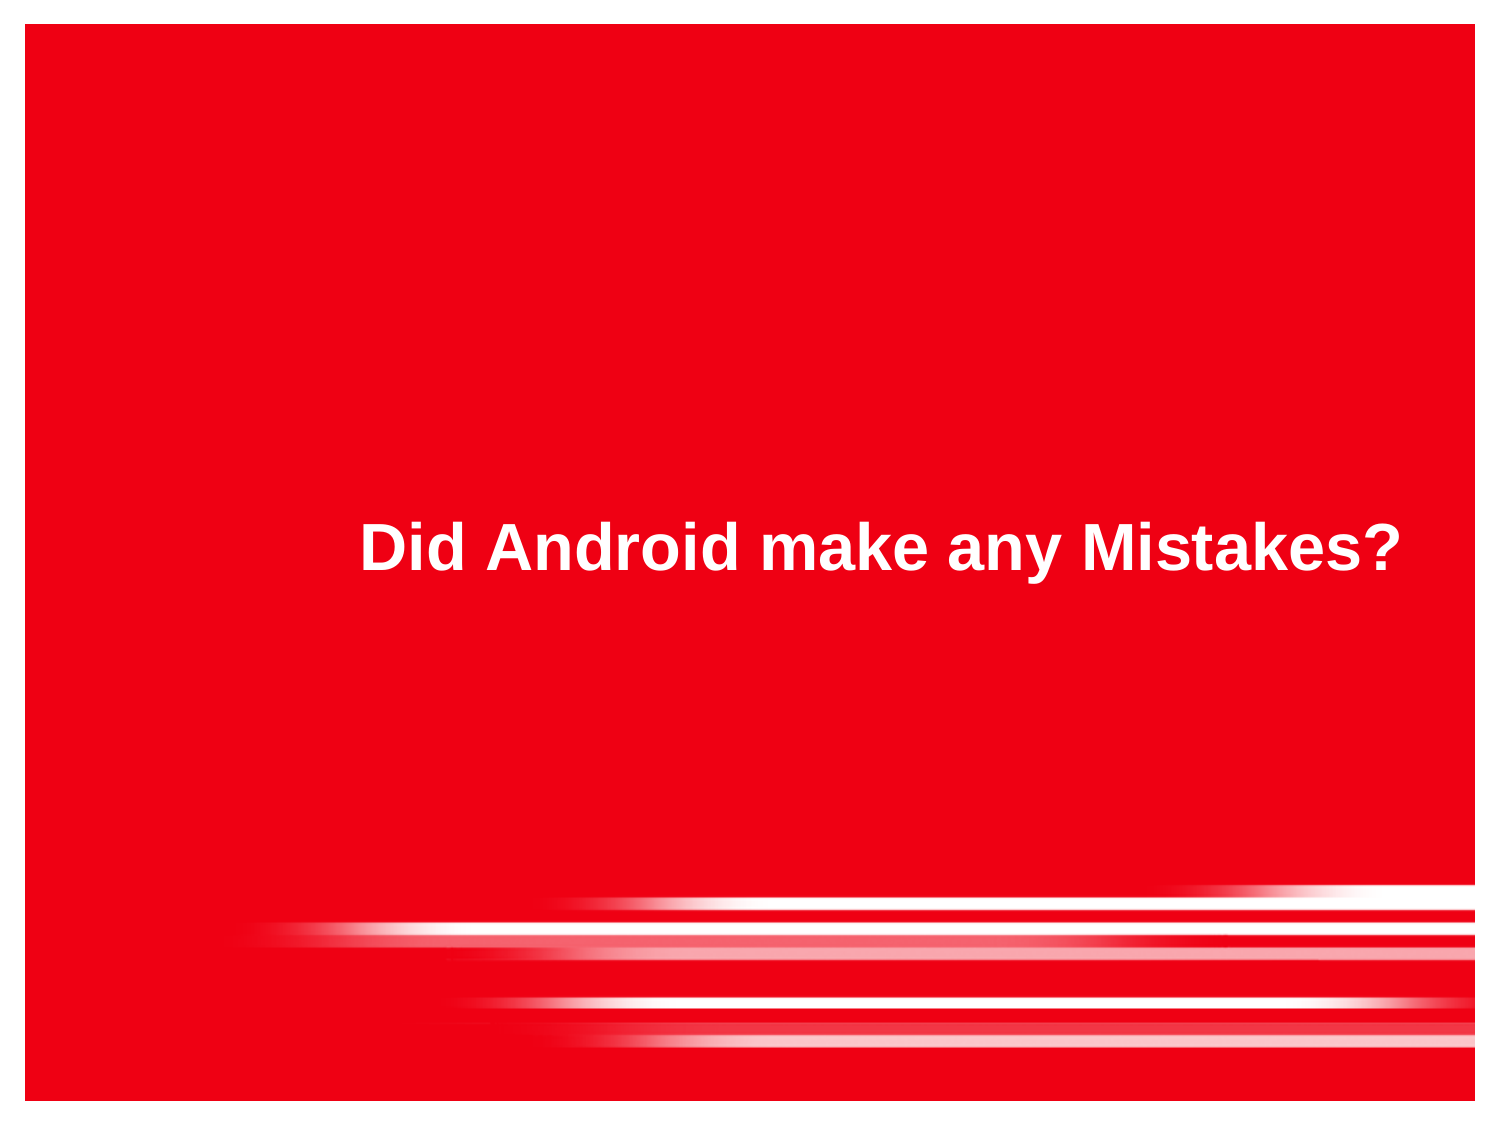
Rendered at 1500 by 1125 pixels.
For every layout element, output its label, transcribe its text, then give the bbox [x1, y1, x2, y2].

title Did Android make any Mistakes? [53, 449, 1404, 638]
picture [25, 24, 1475, 1101]
